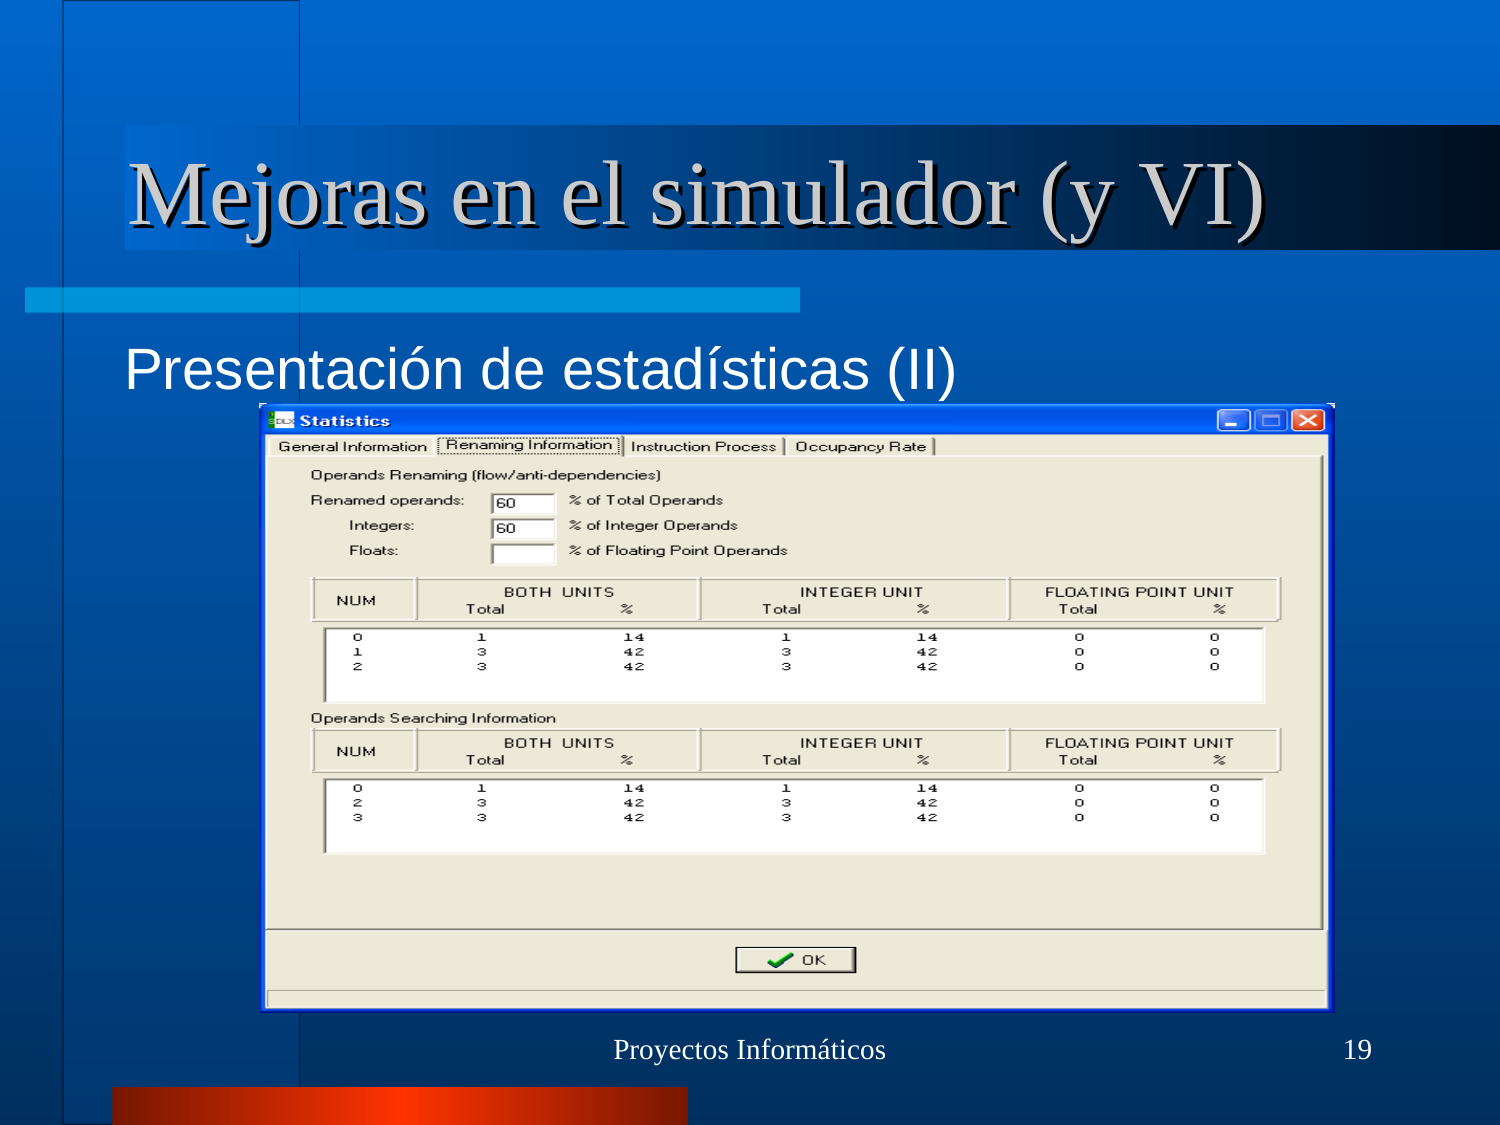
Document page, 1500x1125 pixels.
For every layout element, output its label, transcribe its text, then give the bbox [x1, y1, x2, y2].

title Mejoras en el simulador (y VI) [112, 99, 1388, 288]
text_box Presentación de estadísticas (II) [109, 323, 1126, 413]
picture [259, 403, 1335, 1014]
